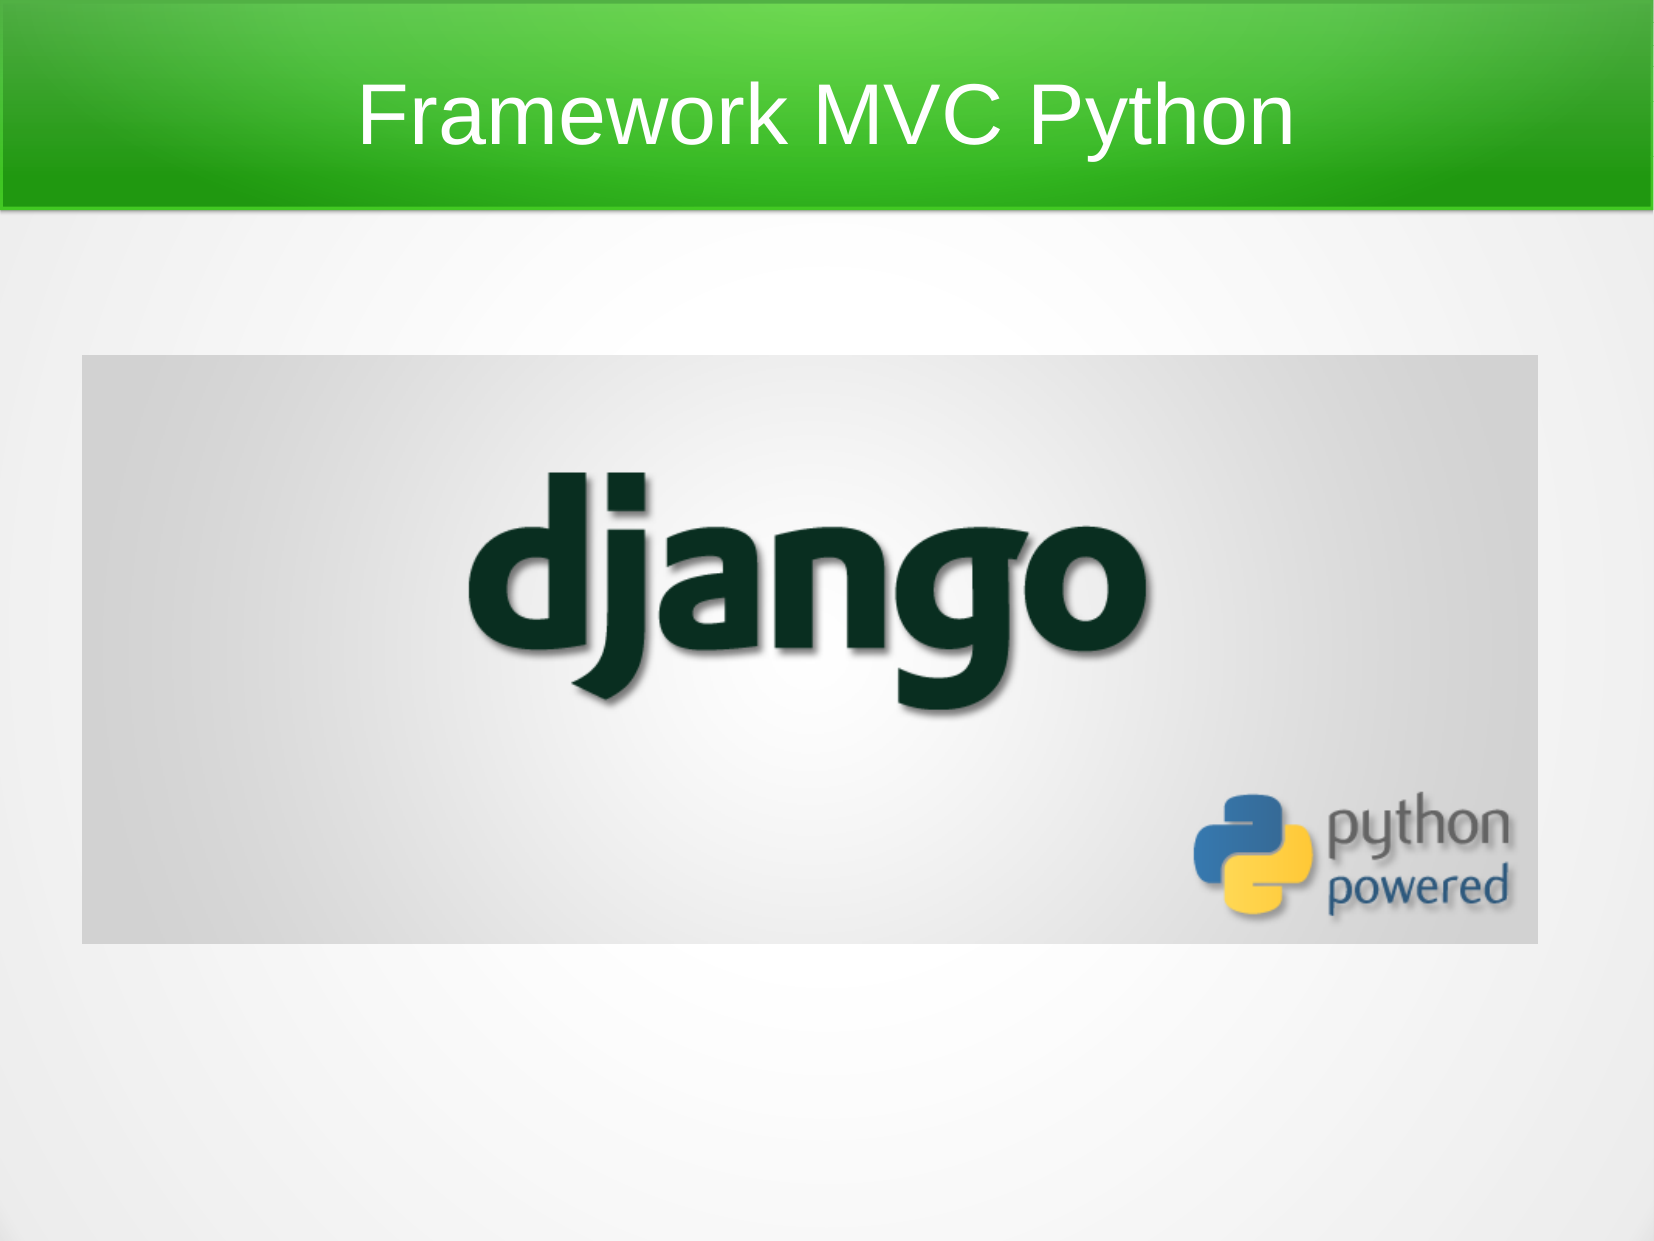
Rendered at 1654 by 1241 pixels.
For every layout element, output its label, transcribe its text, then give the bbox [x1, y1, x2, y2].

picture [82, 355, 1538, 944]
title Framework MVC Python [82, 49, 1571, 179]
